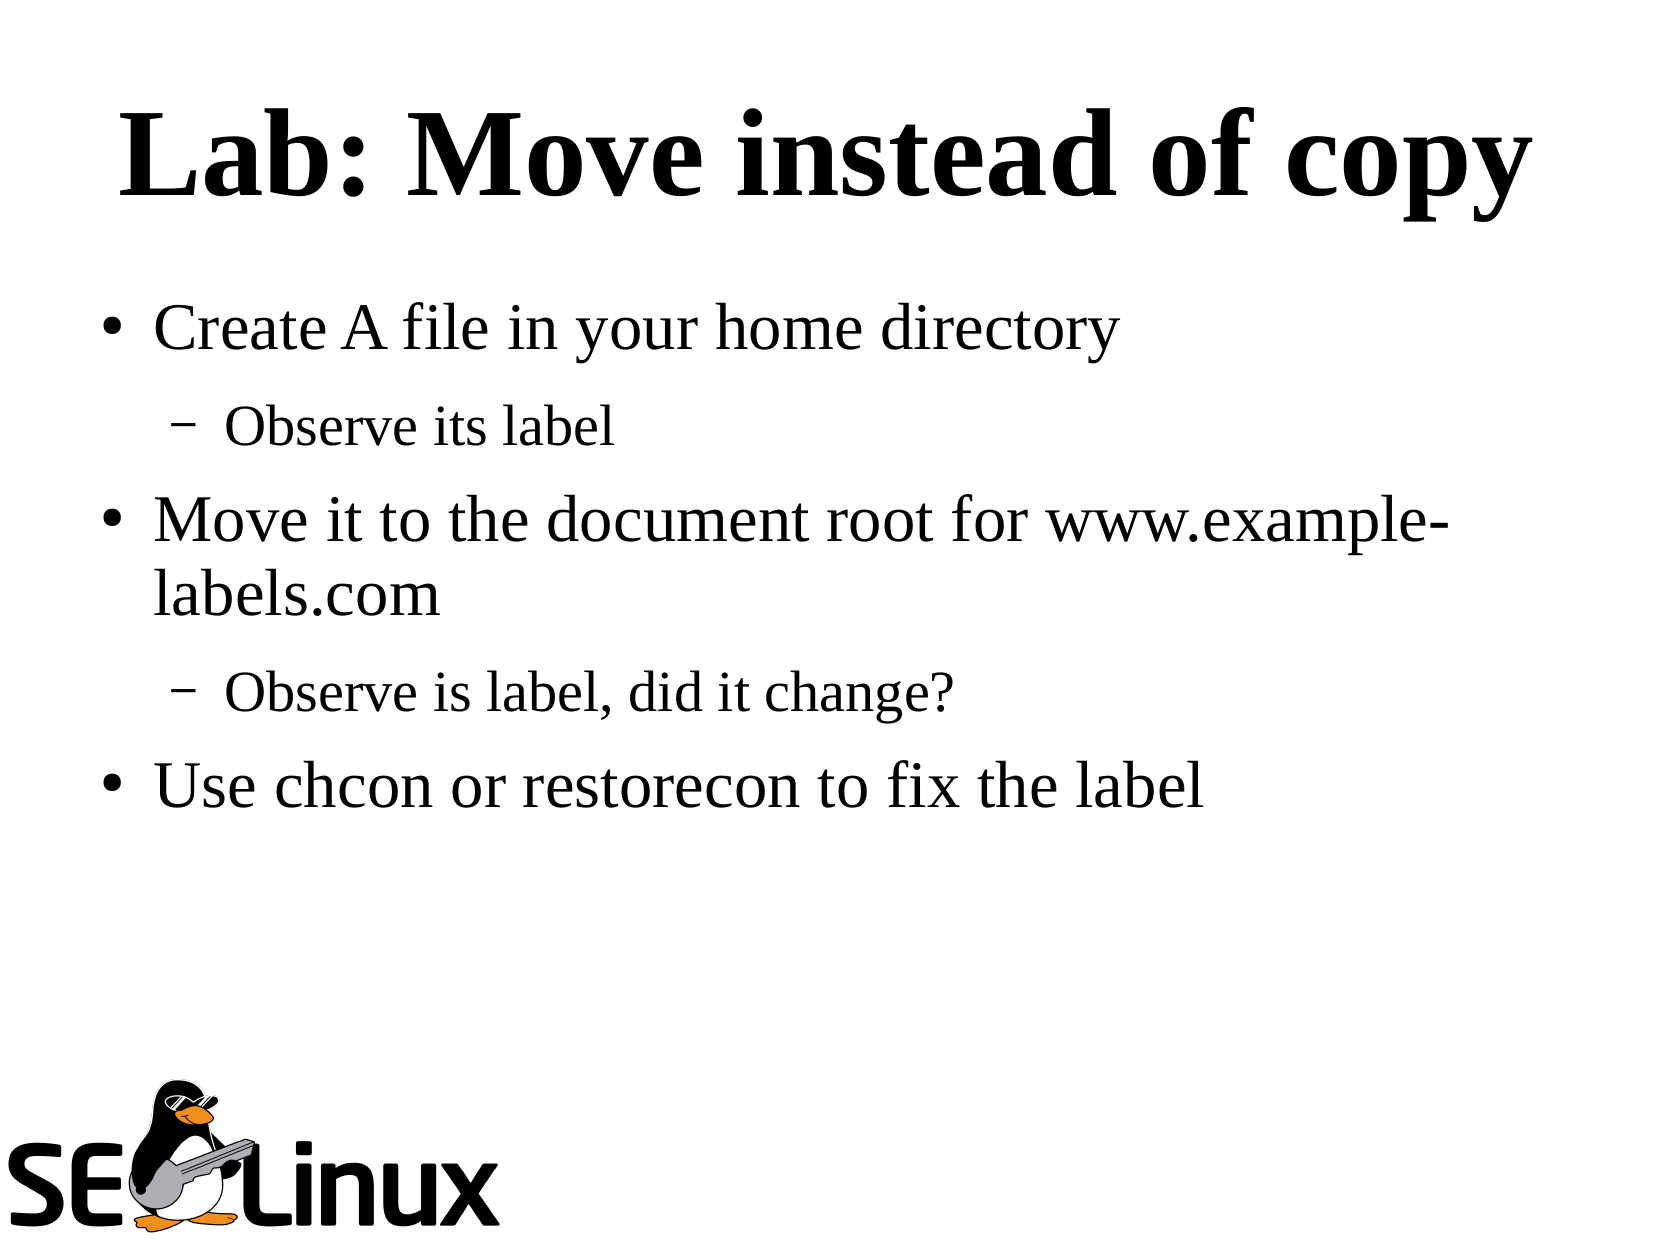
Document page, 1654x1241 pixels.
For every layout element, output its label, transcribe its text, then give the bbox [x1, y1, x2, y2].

title Lab: Move instead of copy [82, 49, 1571, 257]
list Create A file in your home directory Observe its label Move it to the document root for www.example-labels.com Observe is label, did it change? Use chcon or restorecon to fix the label [82, 290, 1571, 1010]
picture [0, 919, 526, 1241]
